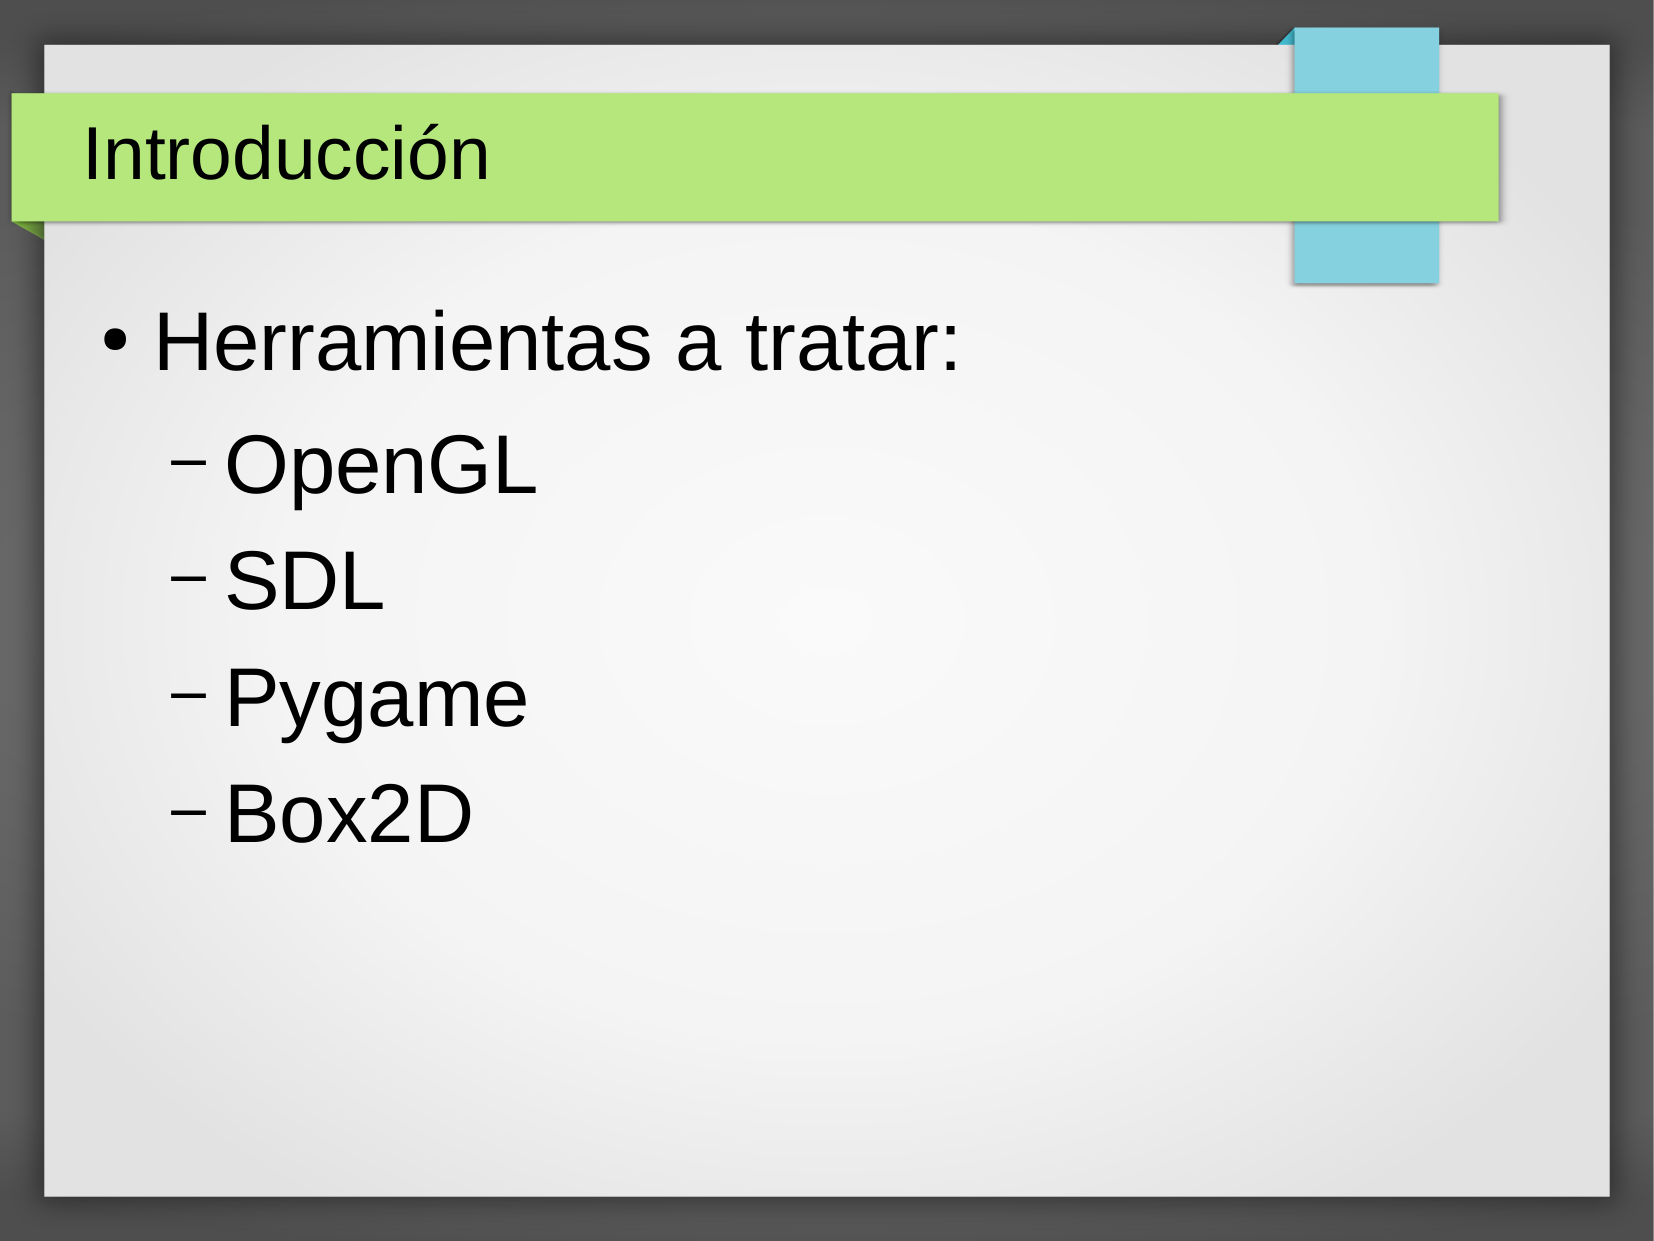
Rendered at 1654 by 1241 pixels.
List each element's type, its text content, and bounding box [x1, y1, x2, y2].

list Herramientas a tratar: OpenGL SDL Pygame Box2D [82, 295, 1571, 1015]
picture [0, 0, 1654, 1241]
title Introducción [82, 94, 1264, 213]
